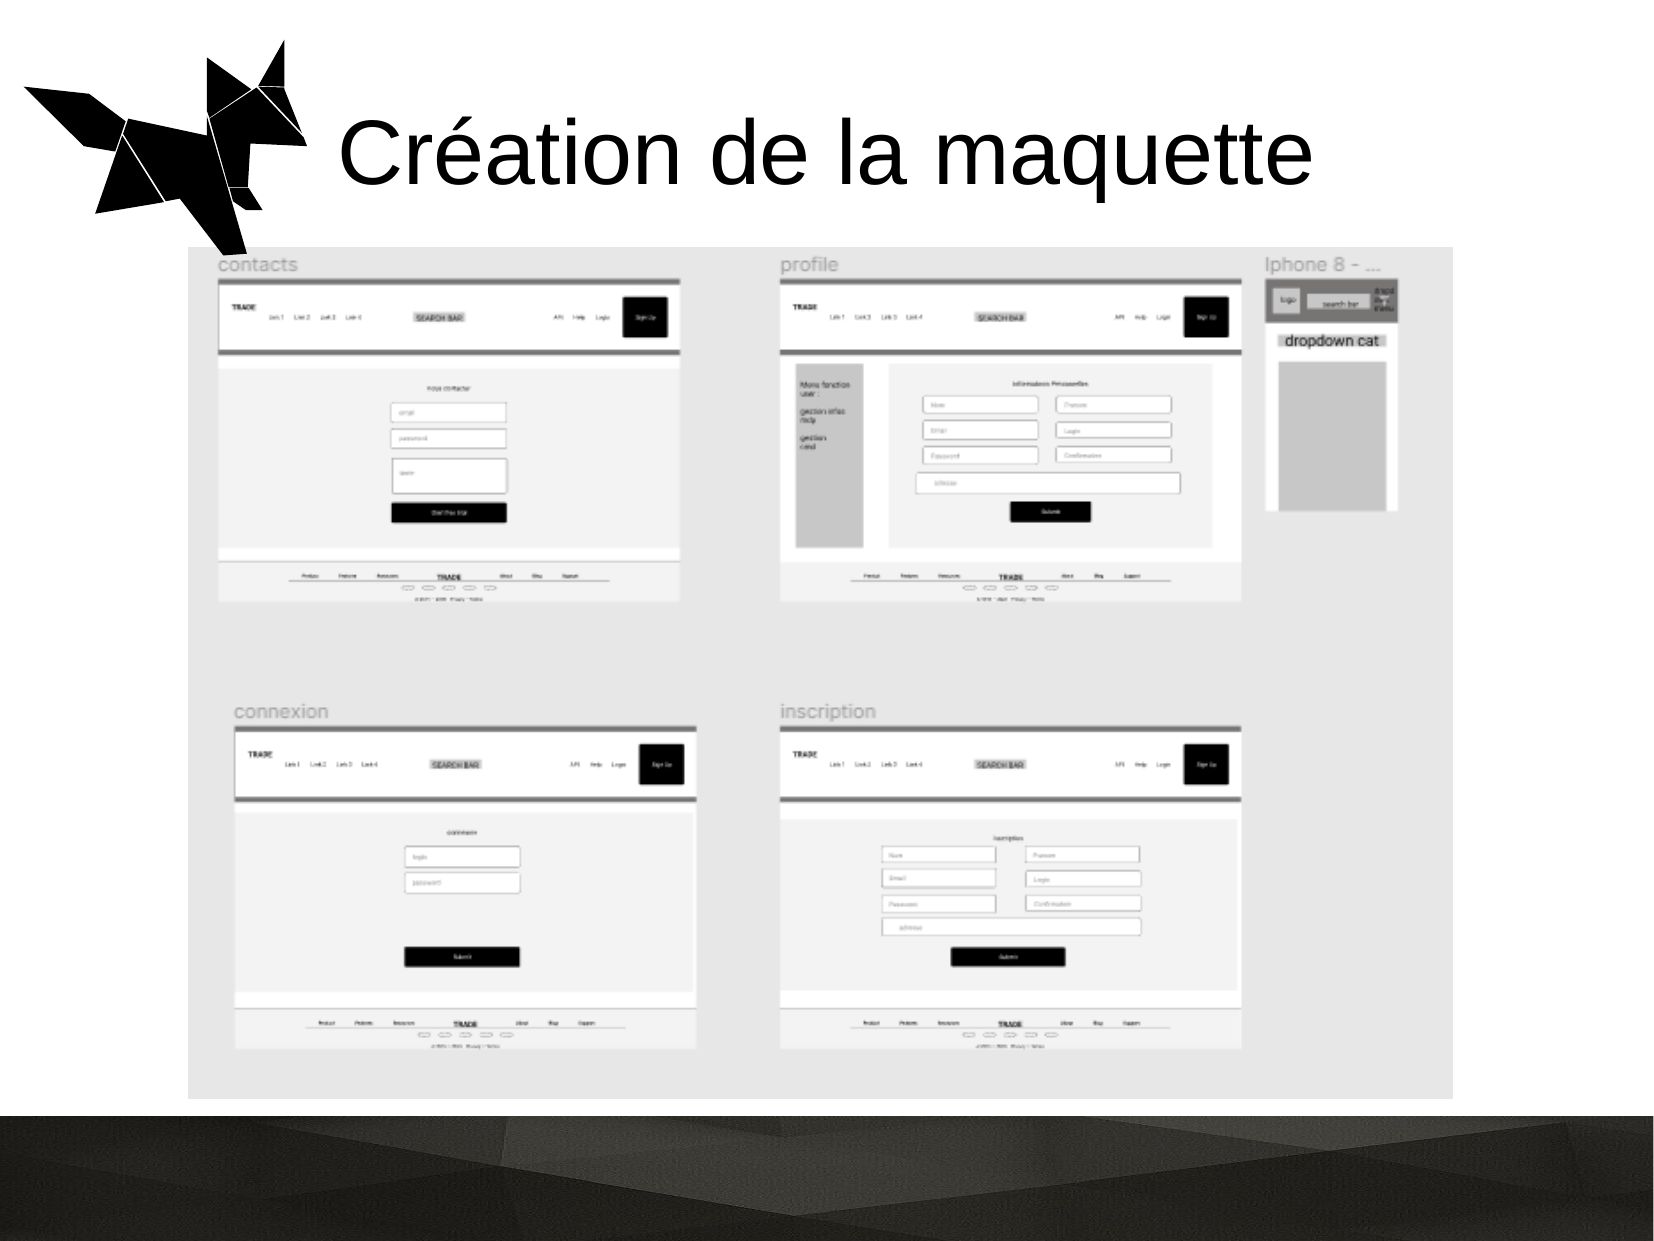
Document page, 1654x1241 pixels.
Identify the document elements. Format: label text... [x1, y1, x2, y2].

picture [0, 1116, 1654, 1241]
title Création de la maquette [308, 49, 1571, 257]
picture [23, 30, 1453, 1099]
